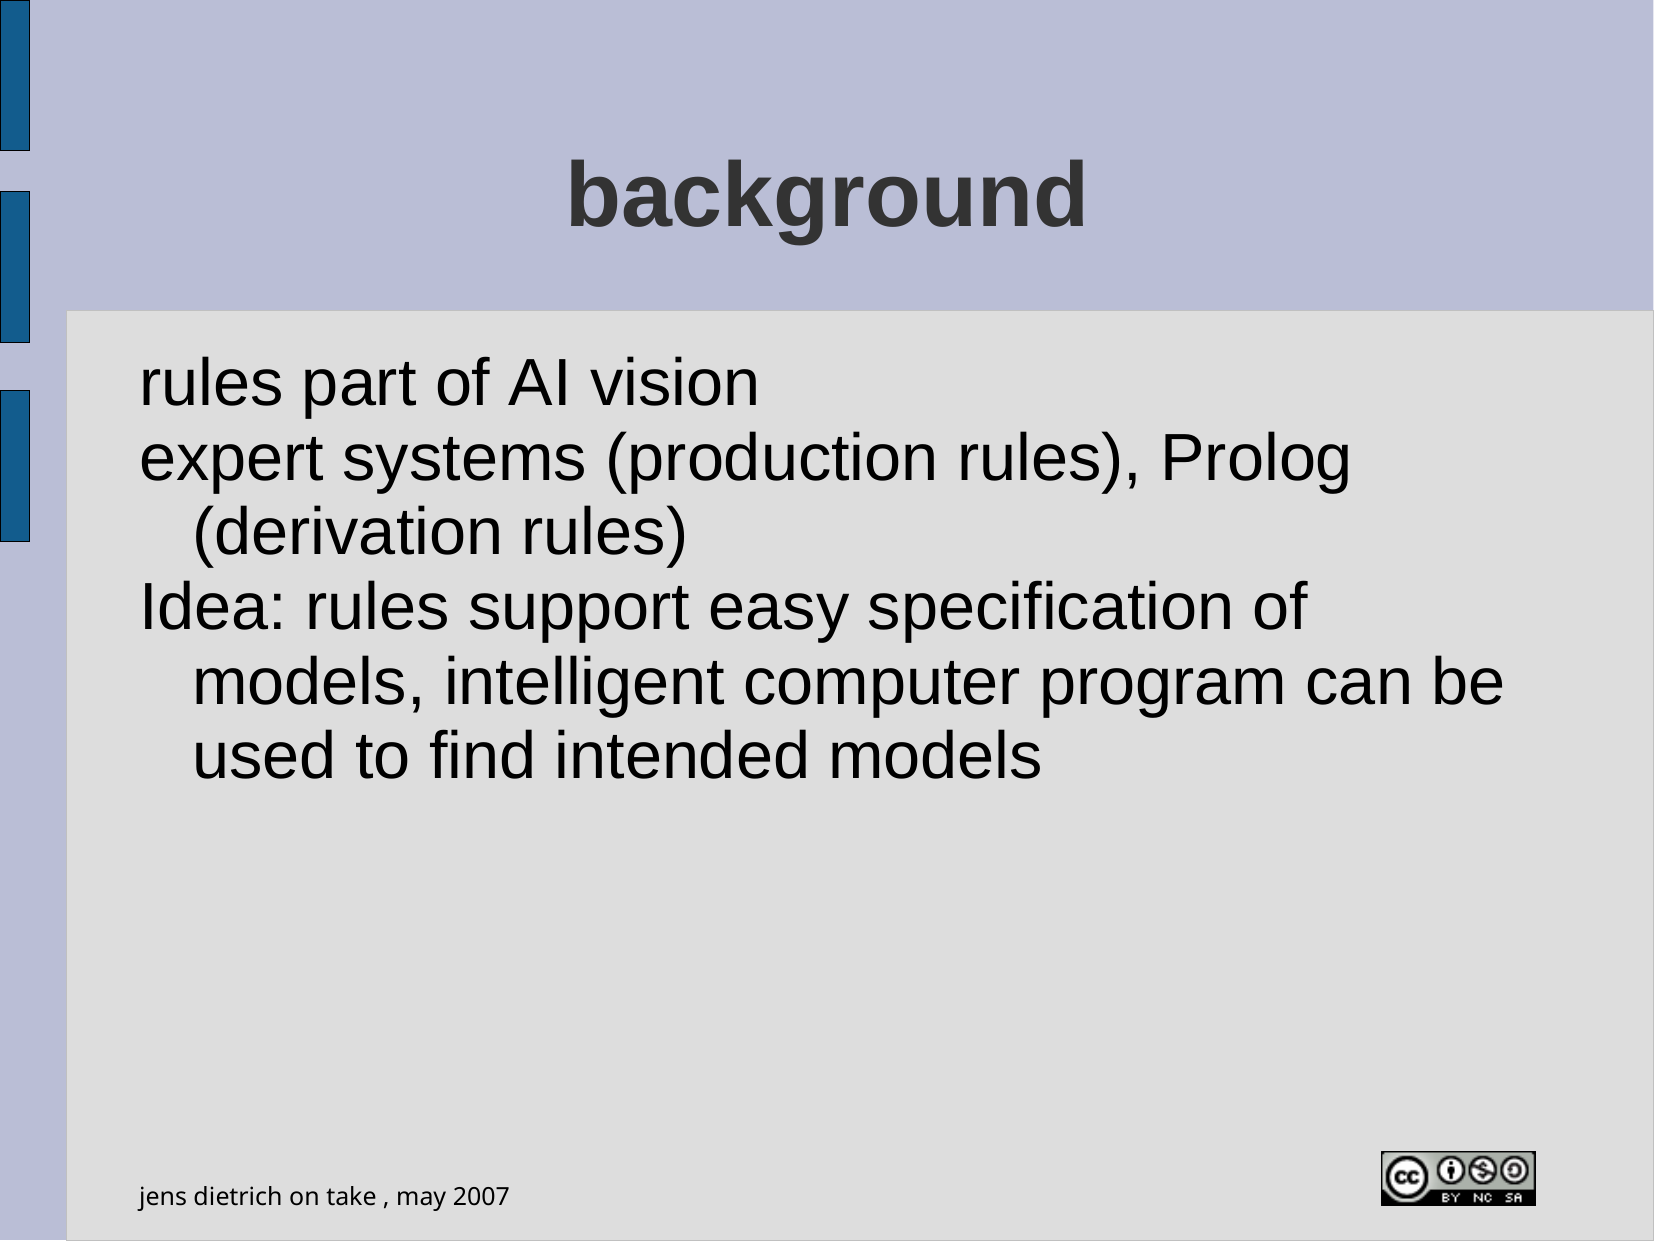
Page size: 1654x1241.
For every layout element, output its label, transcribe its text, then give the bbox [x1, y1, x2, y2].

title background [121, 91, 1534, 299]
picture [1381, 1151, 1536, 1206]
list rules part of AI vision expert systems (production rules), Prolog (derivation rules) Idea: rules support easy specification of models, intelligent computer program can be used to find intended models [121, 344, 1534, 1127]
